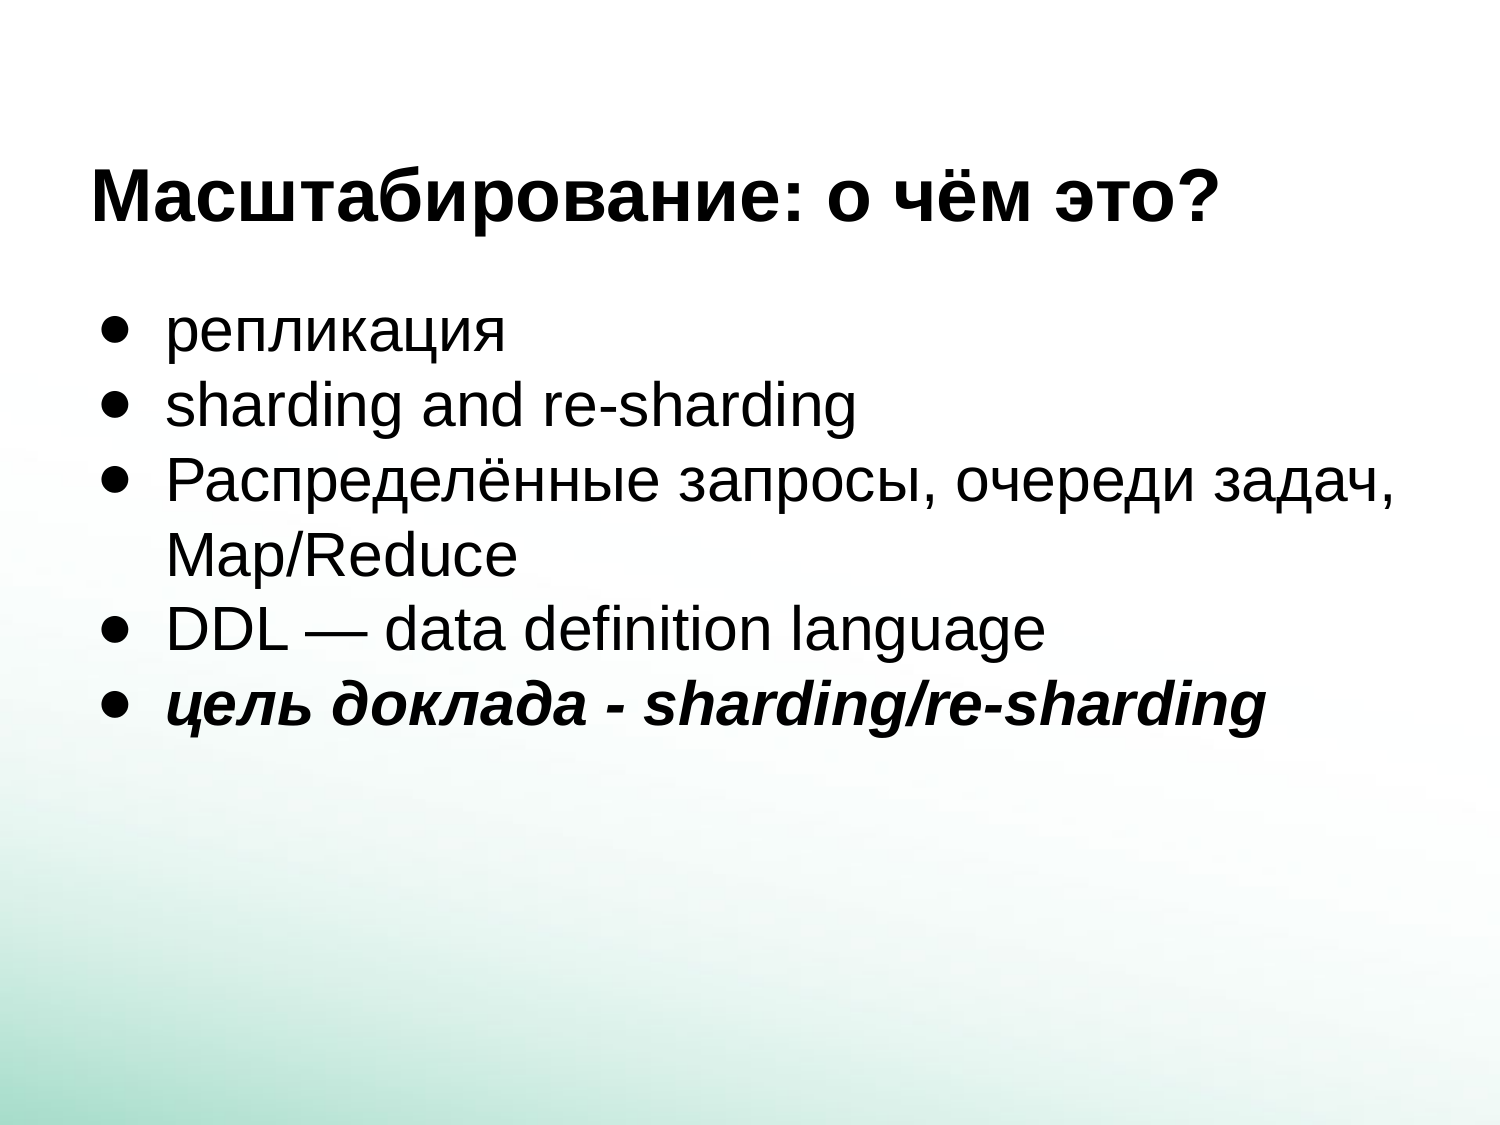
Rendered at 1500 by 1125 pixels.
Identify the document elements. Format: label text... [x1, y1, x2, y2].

list репликация sharding and re-sharding Распределённые запросы, очереди задач, Map/Reduce DDL — data definition language цель доклада - sharding/re-sharding [75, 273, 1425, 885]
title Масштабирование: о чём это? [75, 110, 1267, 252]
picture [0, 0, 1500, 1125]
